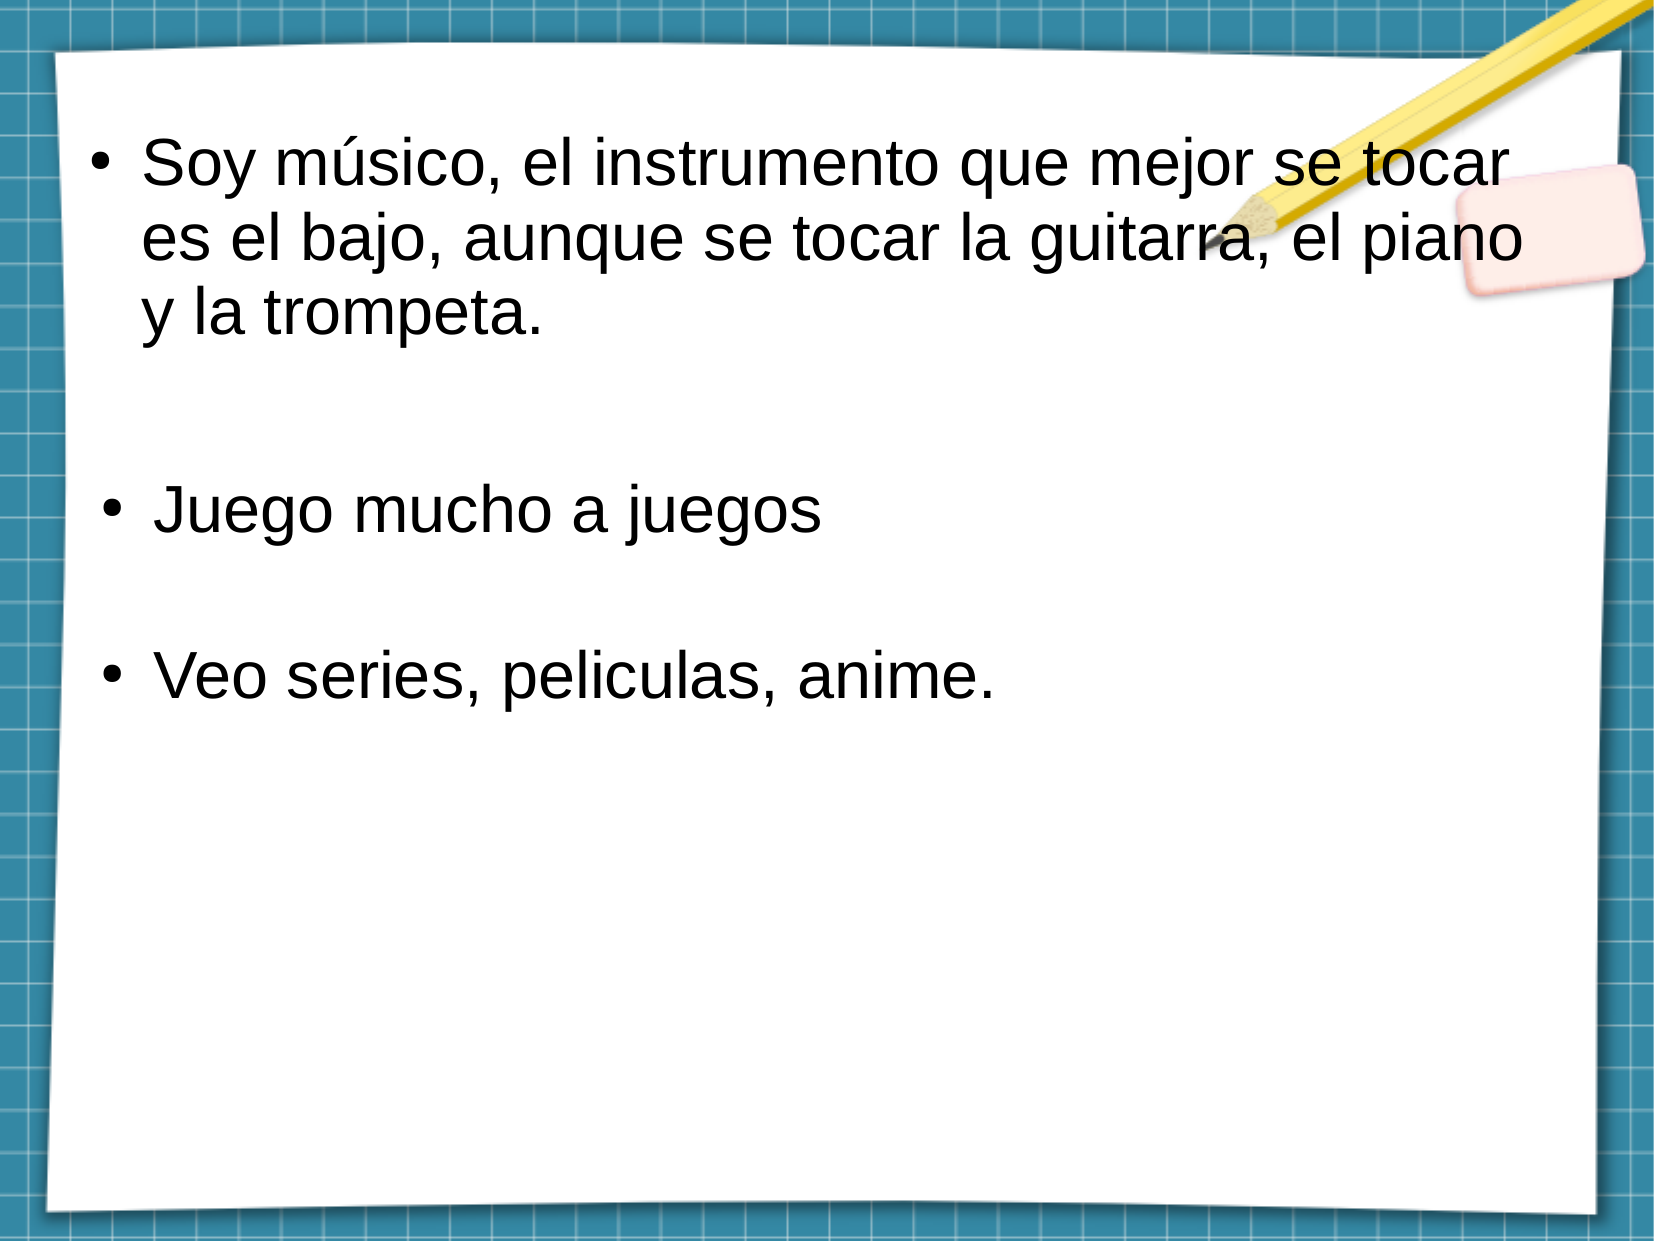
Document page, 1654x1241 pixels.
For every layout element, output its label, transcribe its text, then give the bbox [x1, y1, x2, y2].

list Veo series, peliculas, anime. [82, 637, 1571, 804]
list Juego mucho a juegos [82, 472, 1571, 637]
list Soy músico, el instrumento que mejor se tocar es el bajo, aunque se tocar la guitarra, el piano y la trompeta. [70, 124, 1559, 378]
picture [0, 0, 1654, 1241]
list [94, 408, 1583, 615]
